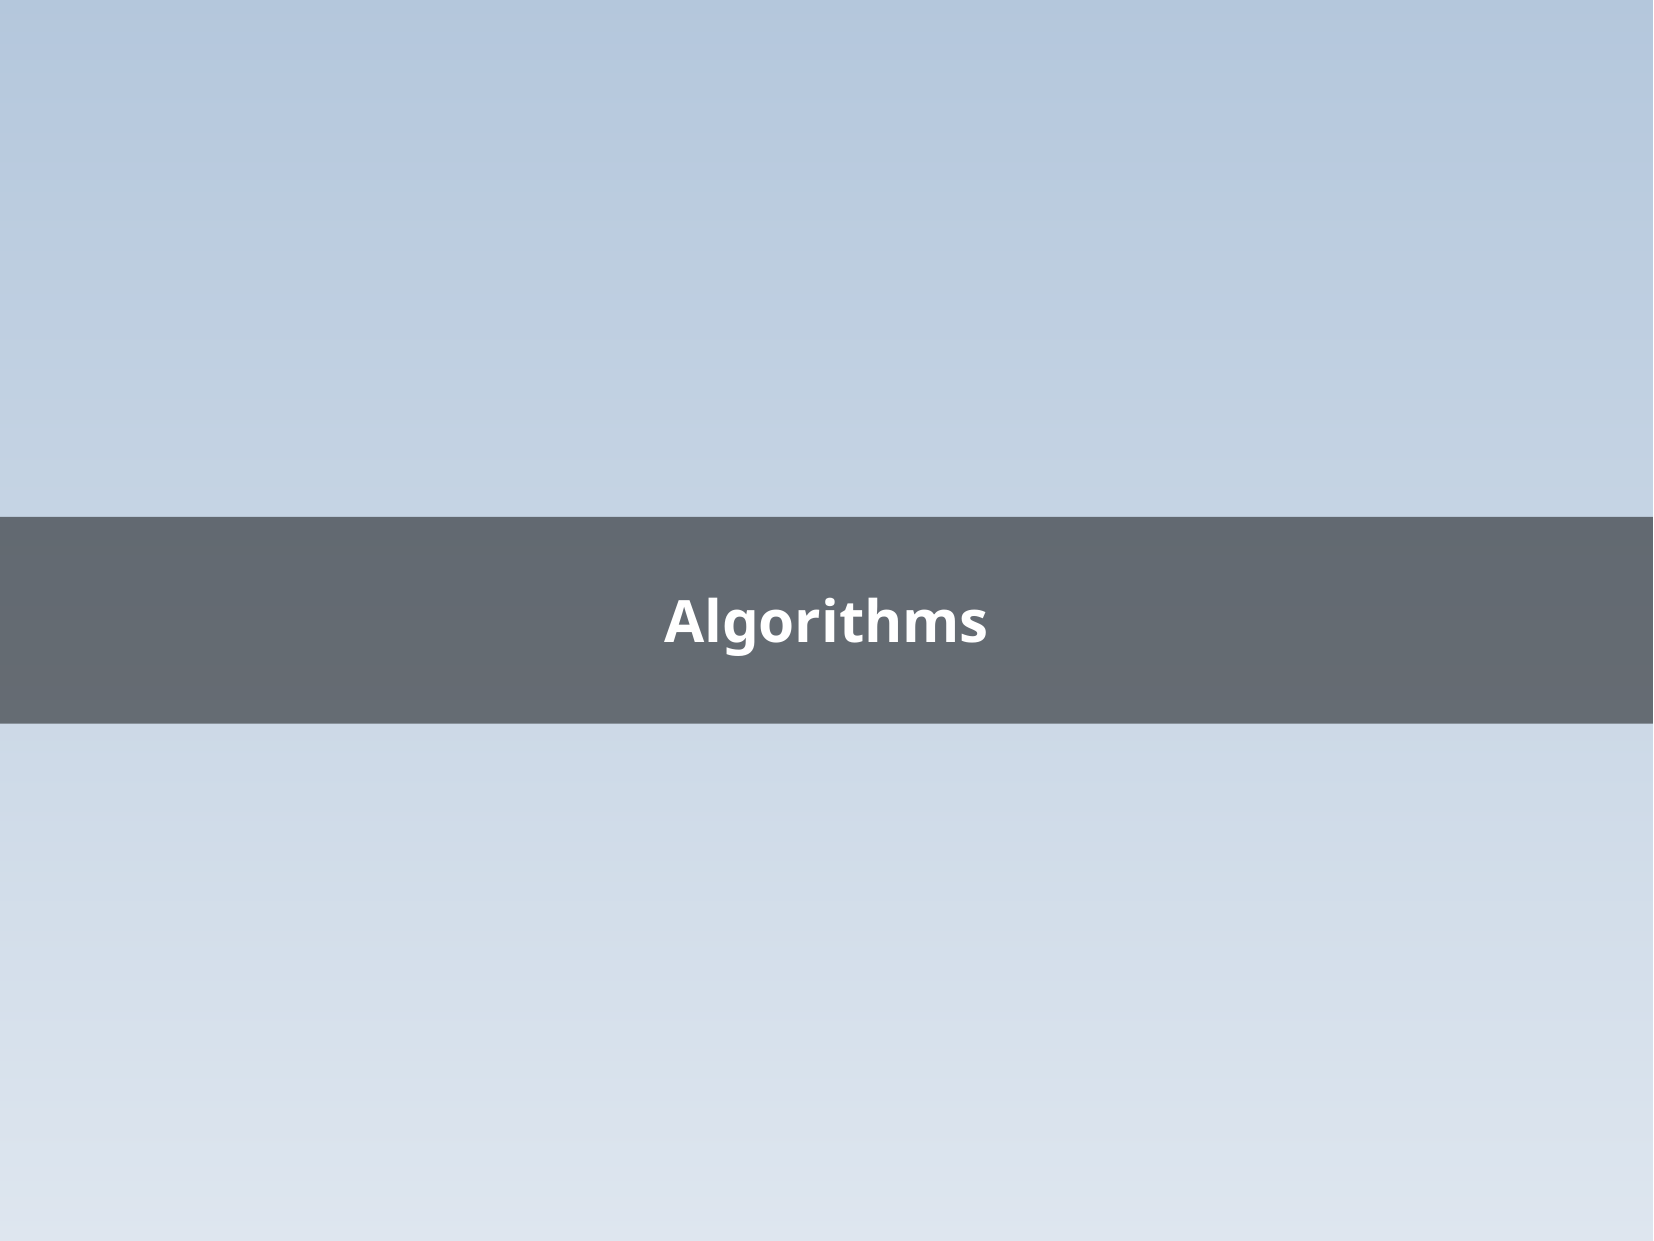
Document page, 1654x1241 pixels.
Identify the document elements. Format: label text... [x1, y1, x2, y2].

title Algorithms [58, 546, 1594, 695]
